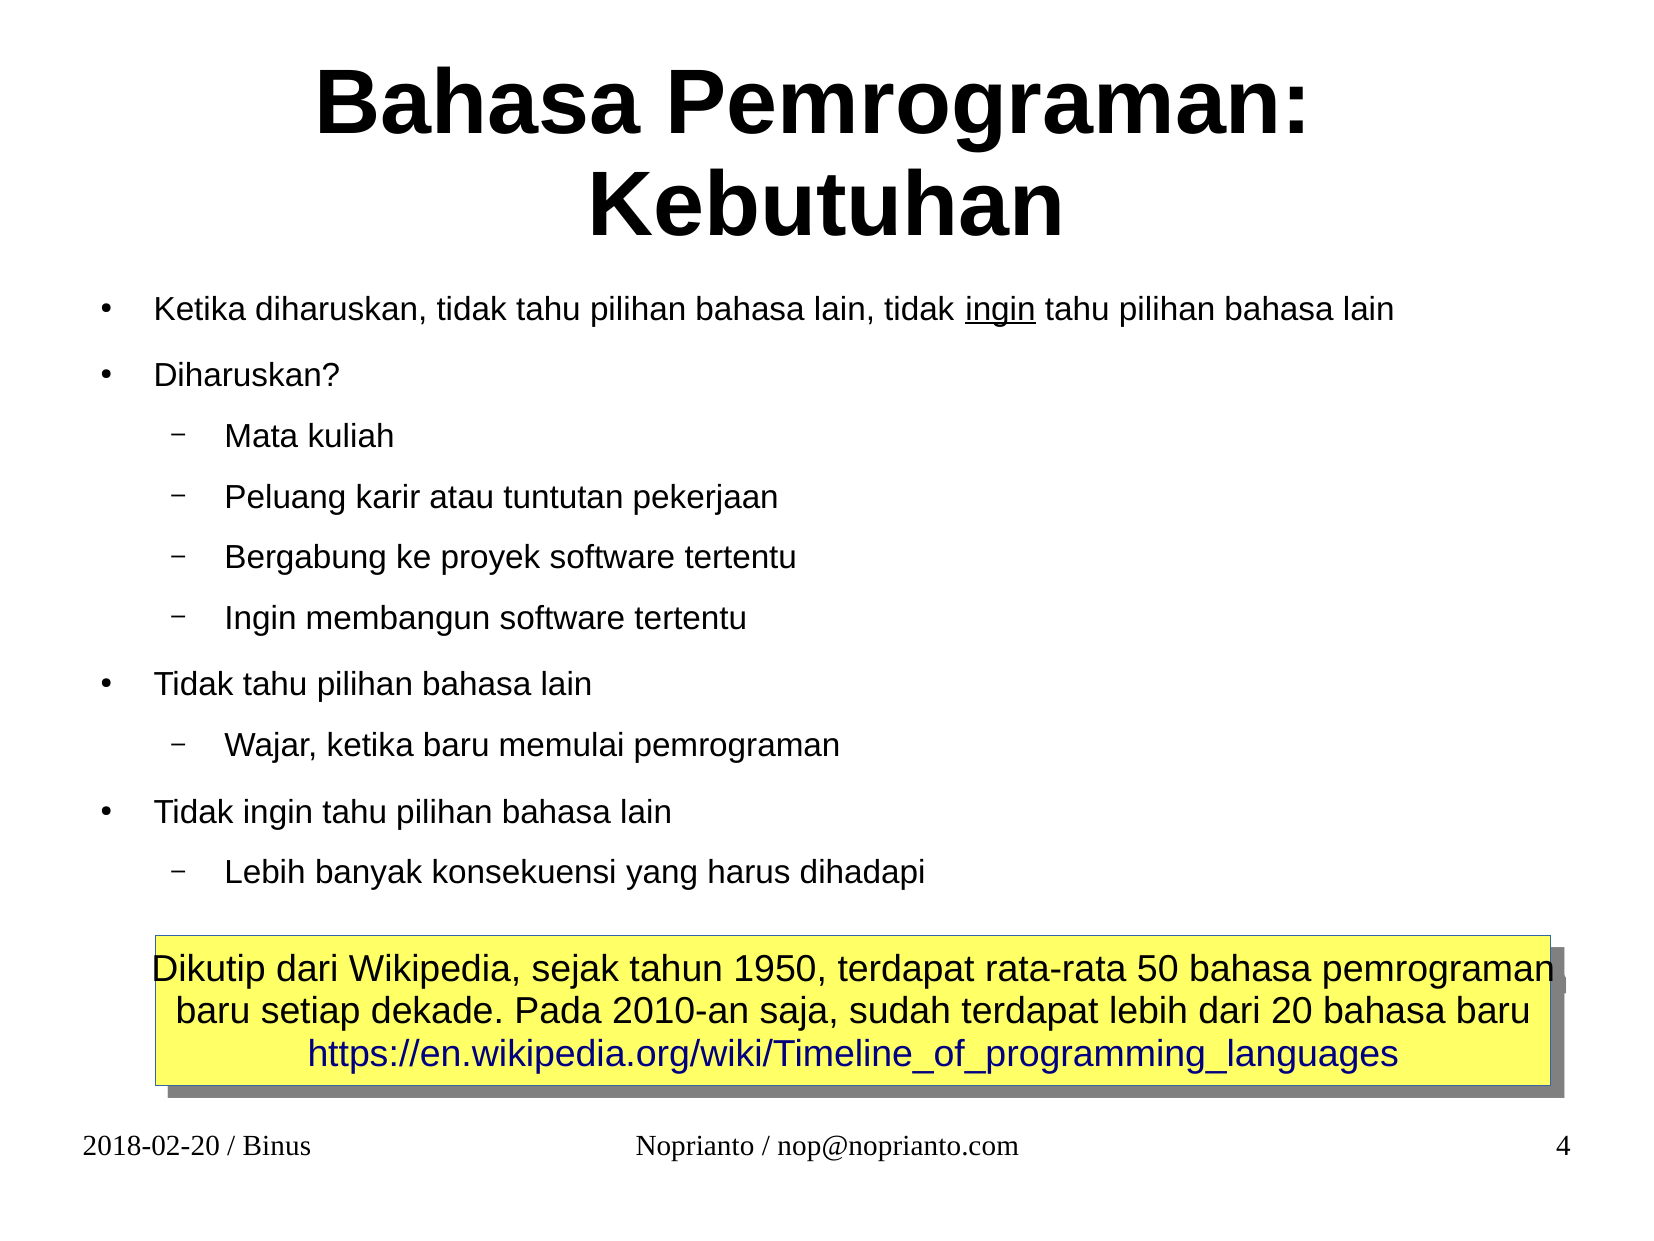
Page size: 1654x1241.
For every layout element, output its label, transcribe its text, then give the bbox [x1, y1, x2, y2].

text_box Dikutip dari Wikipedia, sejak tahun 1950, terdapat rata-rata 50 bahasa pemrograman baru setiap dekade. Pada 2010-an saja, sudah terdapat lebih dari 20 bahasa baru https://en.wikipedia.org/wiki/Timeline_of_programming_languages [155, 935, 1551, 1086]
title Bahasa Pemrograman: Kebutuhan [82, 49, 1571, 257]
list Ketika diharuskan, tidak tahu pilihan bahasa lain, tidak ingin tahu pilihan bahasa lain Diharuskan? Mata kuliah Peluang karir atau tuntutan pekerjaan Bergabung ke proyek software tertentu Ingin membangun software tertentu Tidak tahu pilihan bahasa lain Wajar, ketika baru memulai pemrograman Tidak ingin tahu pilihan bahasa lain Lebih banyak konsekuensi yang harus dihadapi [82, 290, 1571, 1010]
